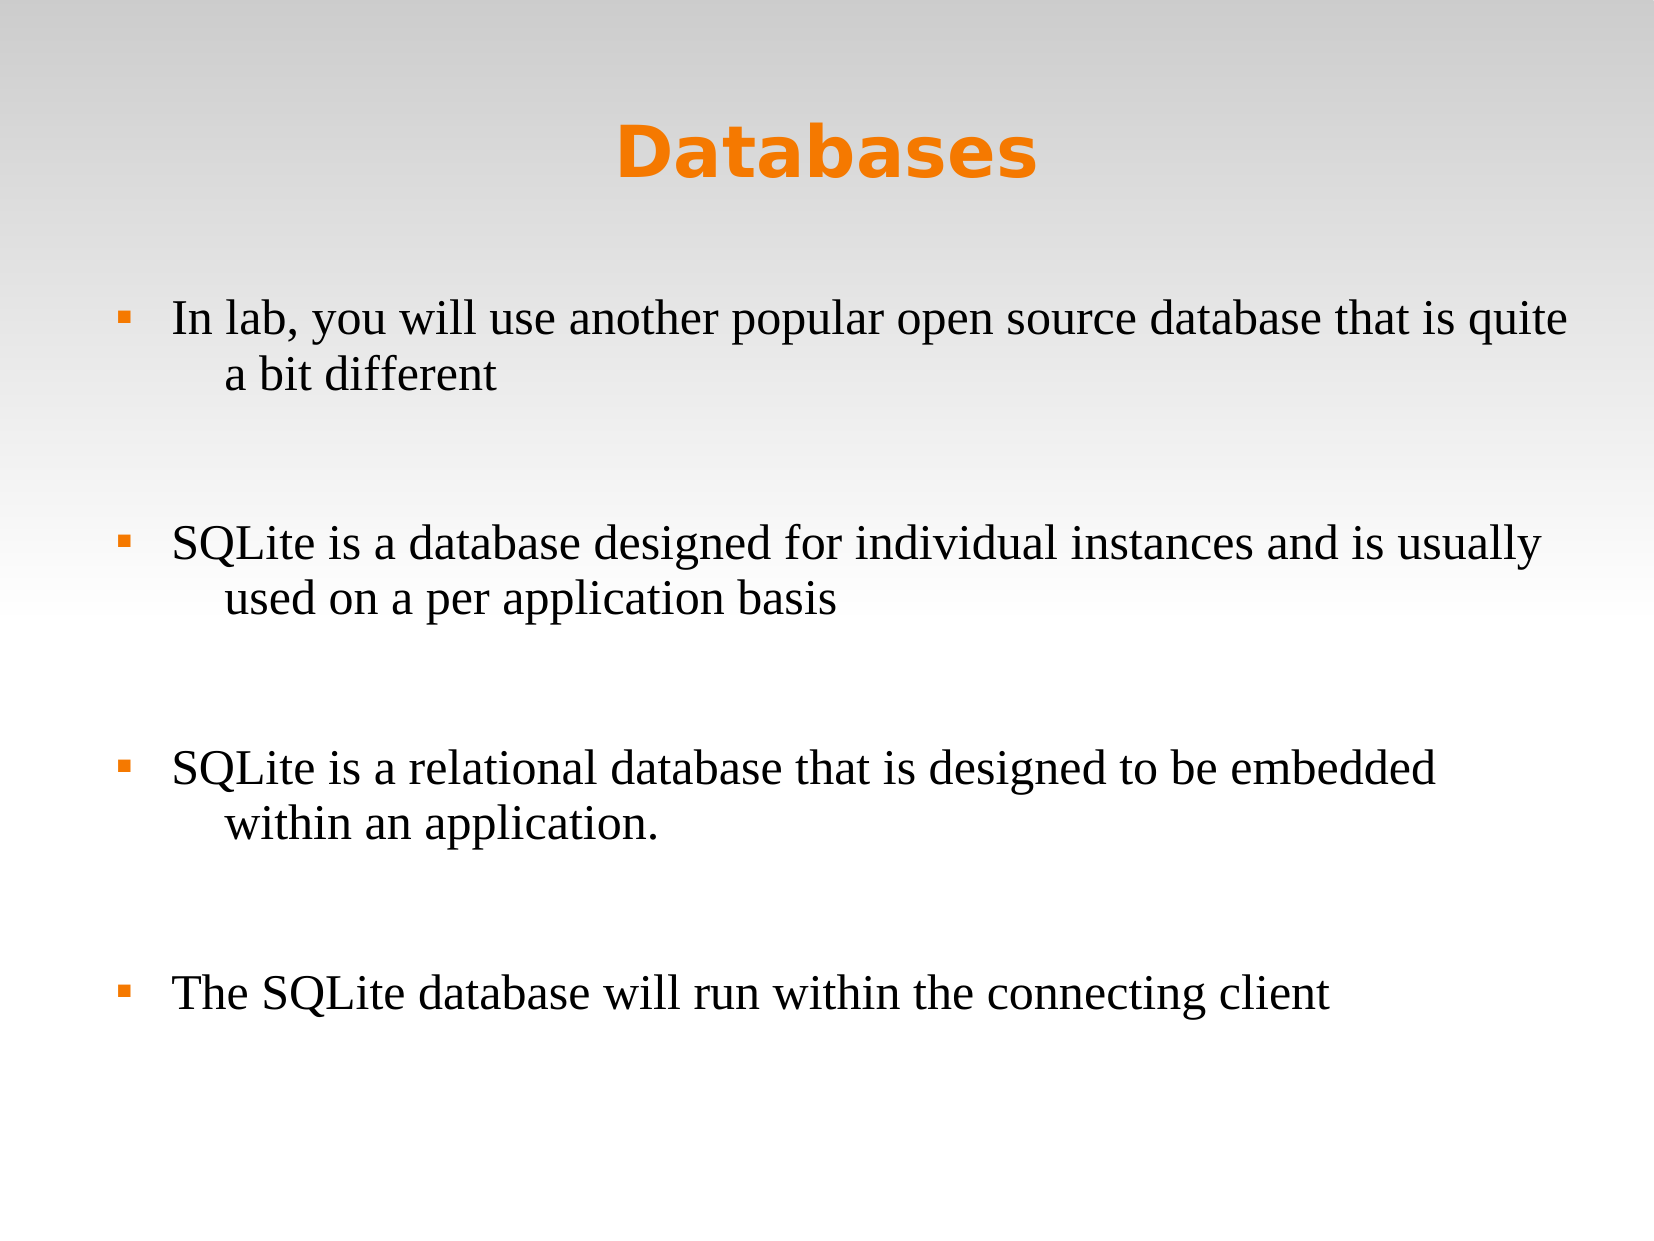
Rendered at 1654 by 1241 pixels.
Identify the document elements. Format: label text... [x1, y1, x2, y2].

title Databases [82, 49, 1571, 257]
list In lab, you will use another popular open source database that is quite a bit different SQLite is a database designed for individual instances and is usually used on a per application basis SQLite is a relational database that is designed to be embedded within an application. The SQLite database will run within the connecting client [82, 290, 1571, 1109]
